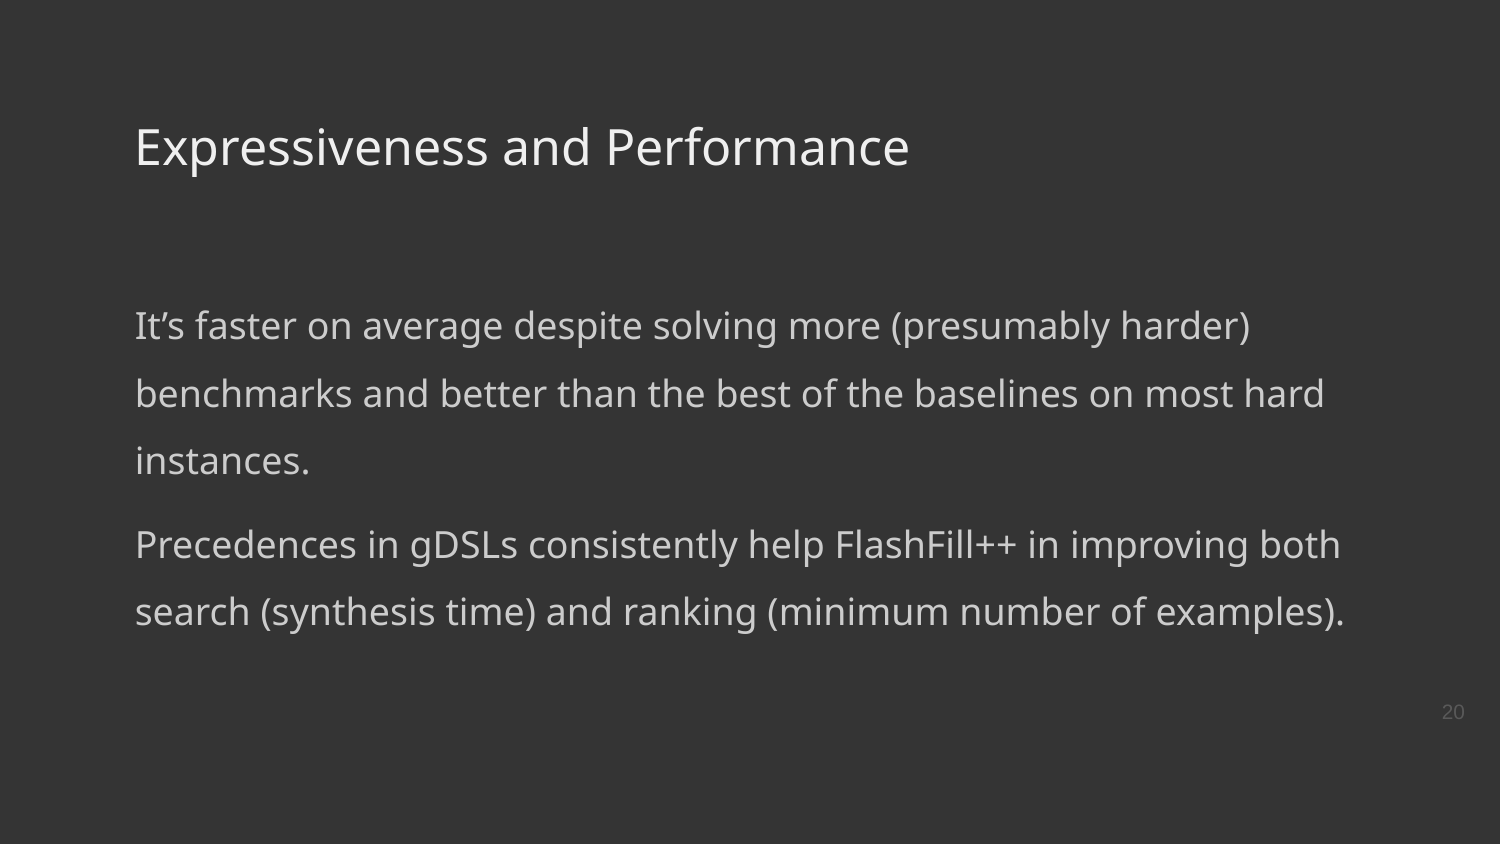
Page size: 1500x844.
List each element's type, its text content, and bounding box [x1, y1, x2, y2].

text_box Precedences in gDSLs consistently help FlashFill++ in improving both search (synthesis time) and ranking (minimum number of examples). [119, 483, 1381, 649]
slide_number <number> [1389, 679, 1480, 744]
text_box Expressiveness and Performance [119, 100, 1381, 191]
text_box It’s faster on average despite solving more (presumably harder) benchmarks and better than the best of the baselines on most hard instances. [119, 265, 1381, 483]
